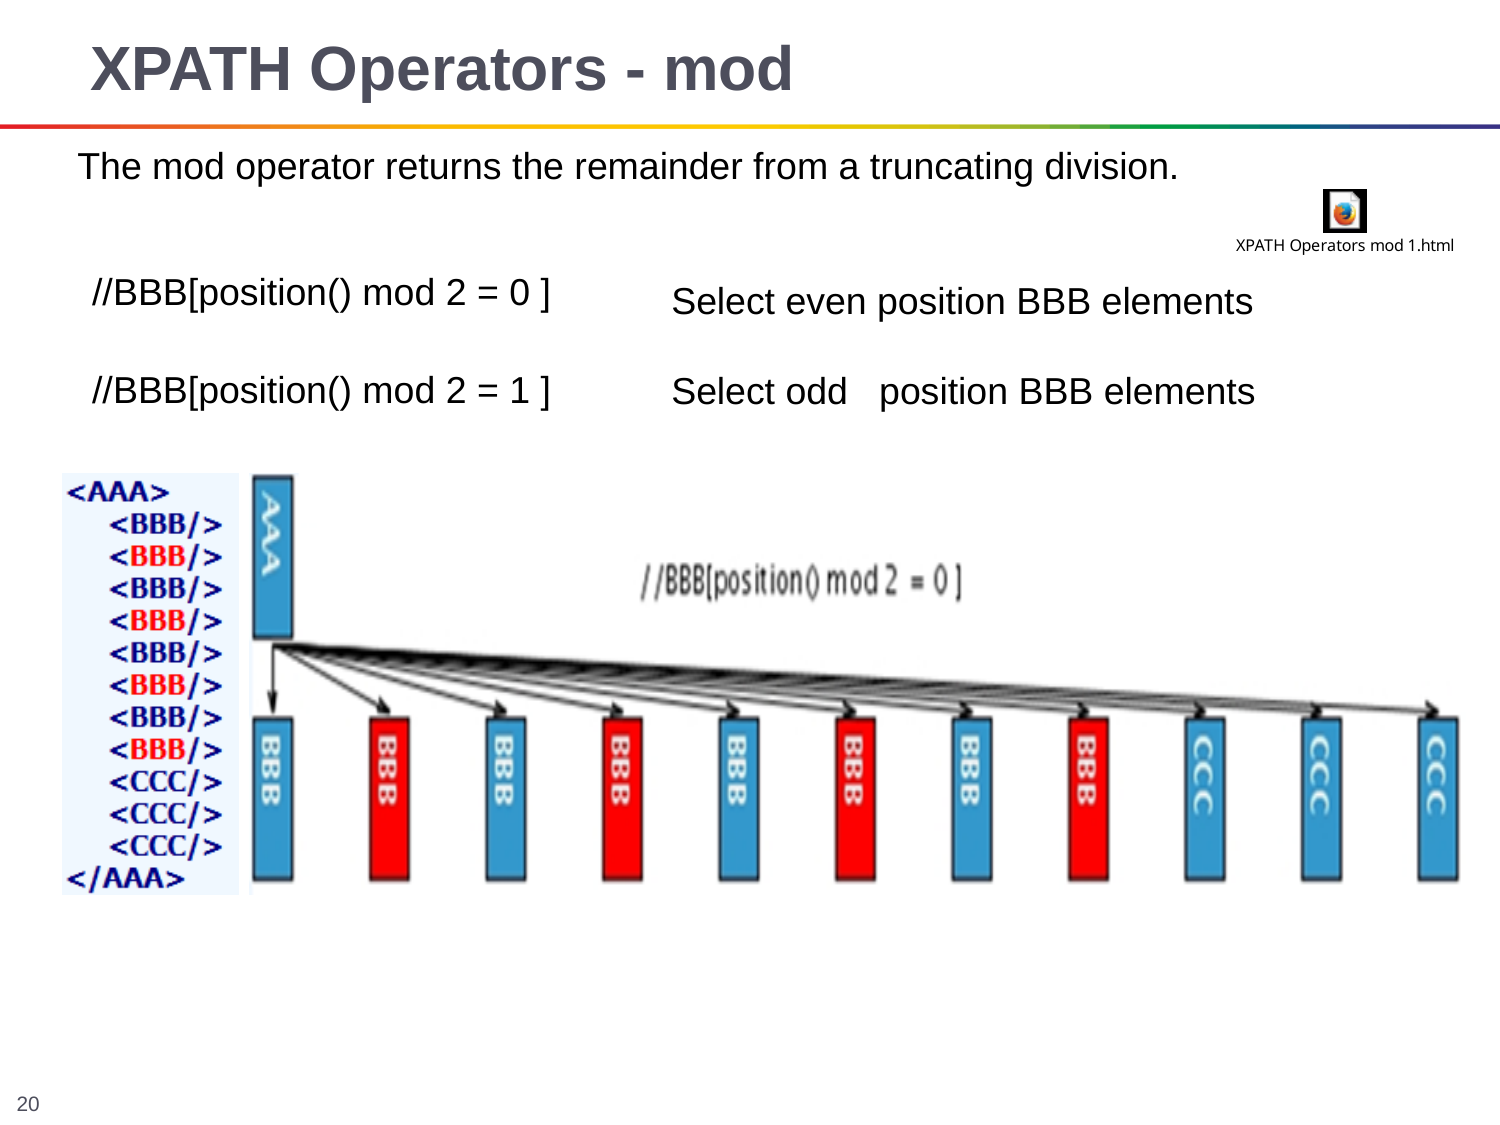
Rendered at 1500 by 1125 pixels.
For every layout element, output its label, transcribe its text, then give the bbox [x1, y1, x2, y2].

text_box Select even position BBB elements [656, 269, 1325, 330]
chart [1213, 189, 1476, 261]
picture [249, 473, 1467, 895]
text_box The mod operator returns the remainder from a truncating division. [62, 134, 1467, 195]
text_box Select odd position BBB elements [656, 359, 1325, 420]
title XPATH Operators - mod [75, 19, 1425, 111]
text_box //BBB[position() mod 2 = 0 ] [77, 260, 567, 321]
text_box //BBB[position() mod 2 = 1 ] [77, 358, 567, 419]
picture [62, 473, 239, 895]
